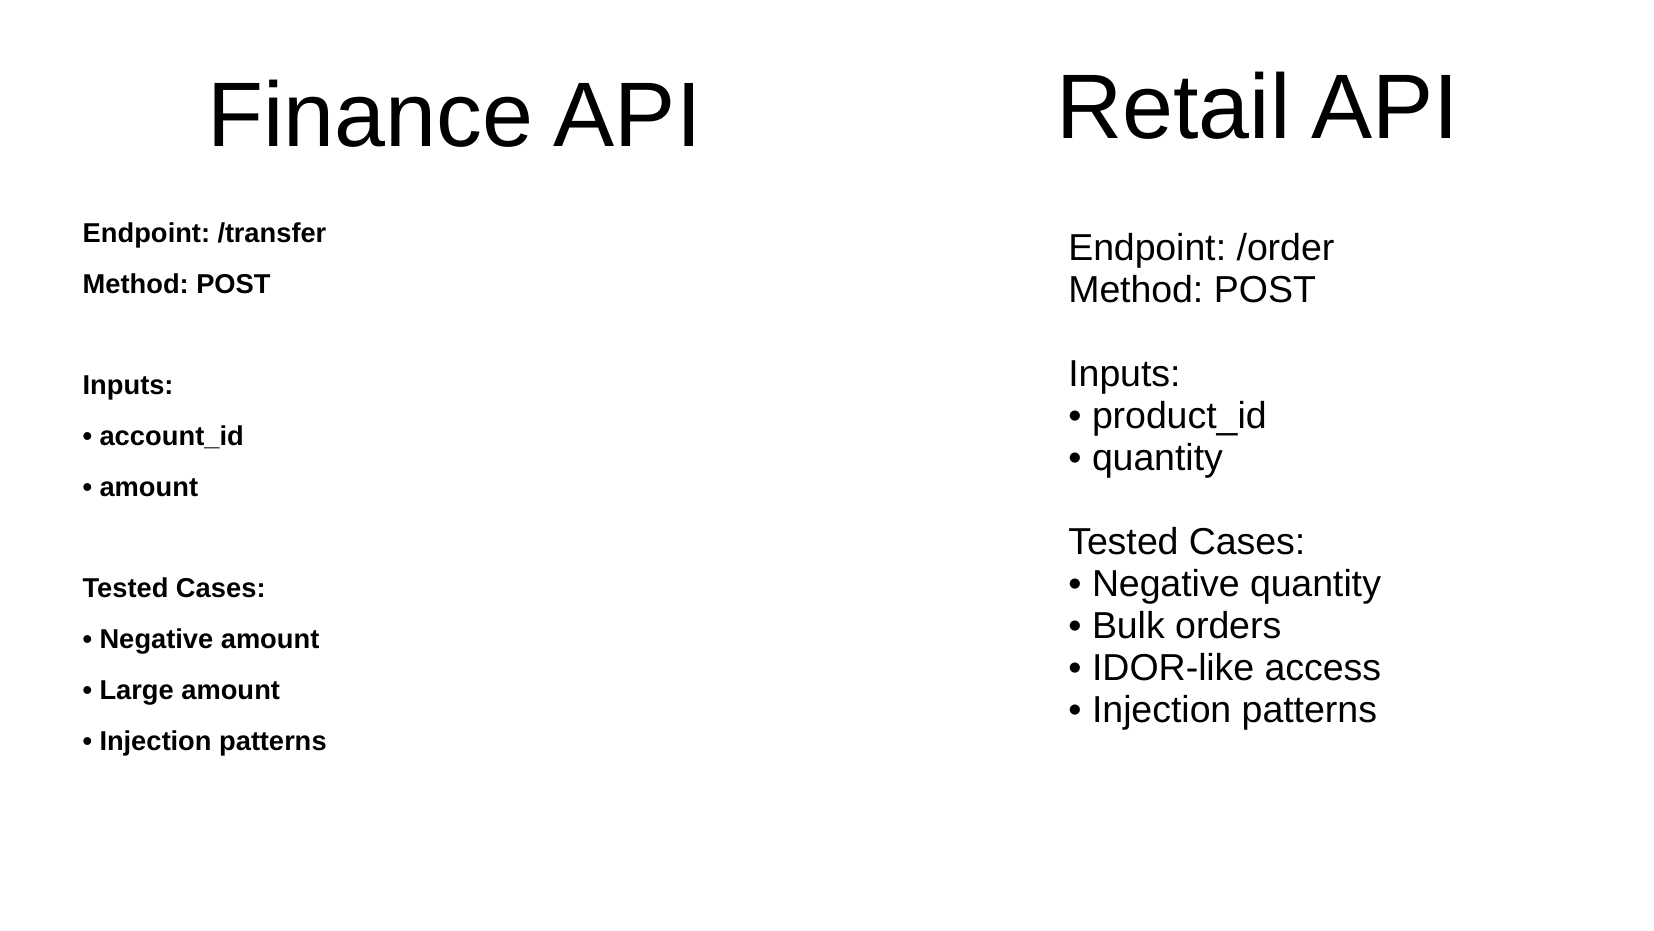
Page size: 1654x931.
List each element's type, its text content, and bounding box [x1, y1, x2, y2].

text_box Endpoint: /order Method: POST Inputs: • product_id • quantity Tested Cases: • Negative quantity • Bulk orders • IDOR-like access • Injection patterns [1053, 219, 1418, 739]
list Endpoint: /transfer Method: POST Inputs: • account_id • amount Tested Cases: • Negative amount • Large amount • Injection patterns [82, 217, 916, 758]
title Retail API [885, 29, 1630, 185]
title Finance API [82, 37, 827, 193]
